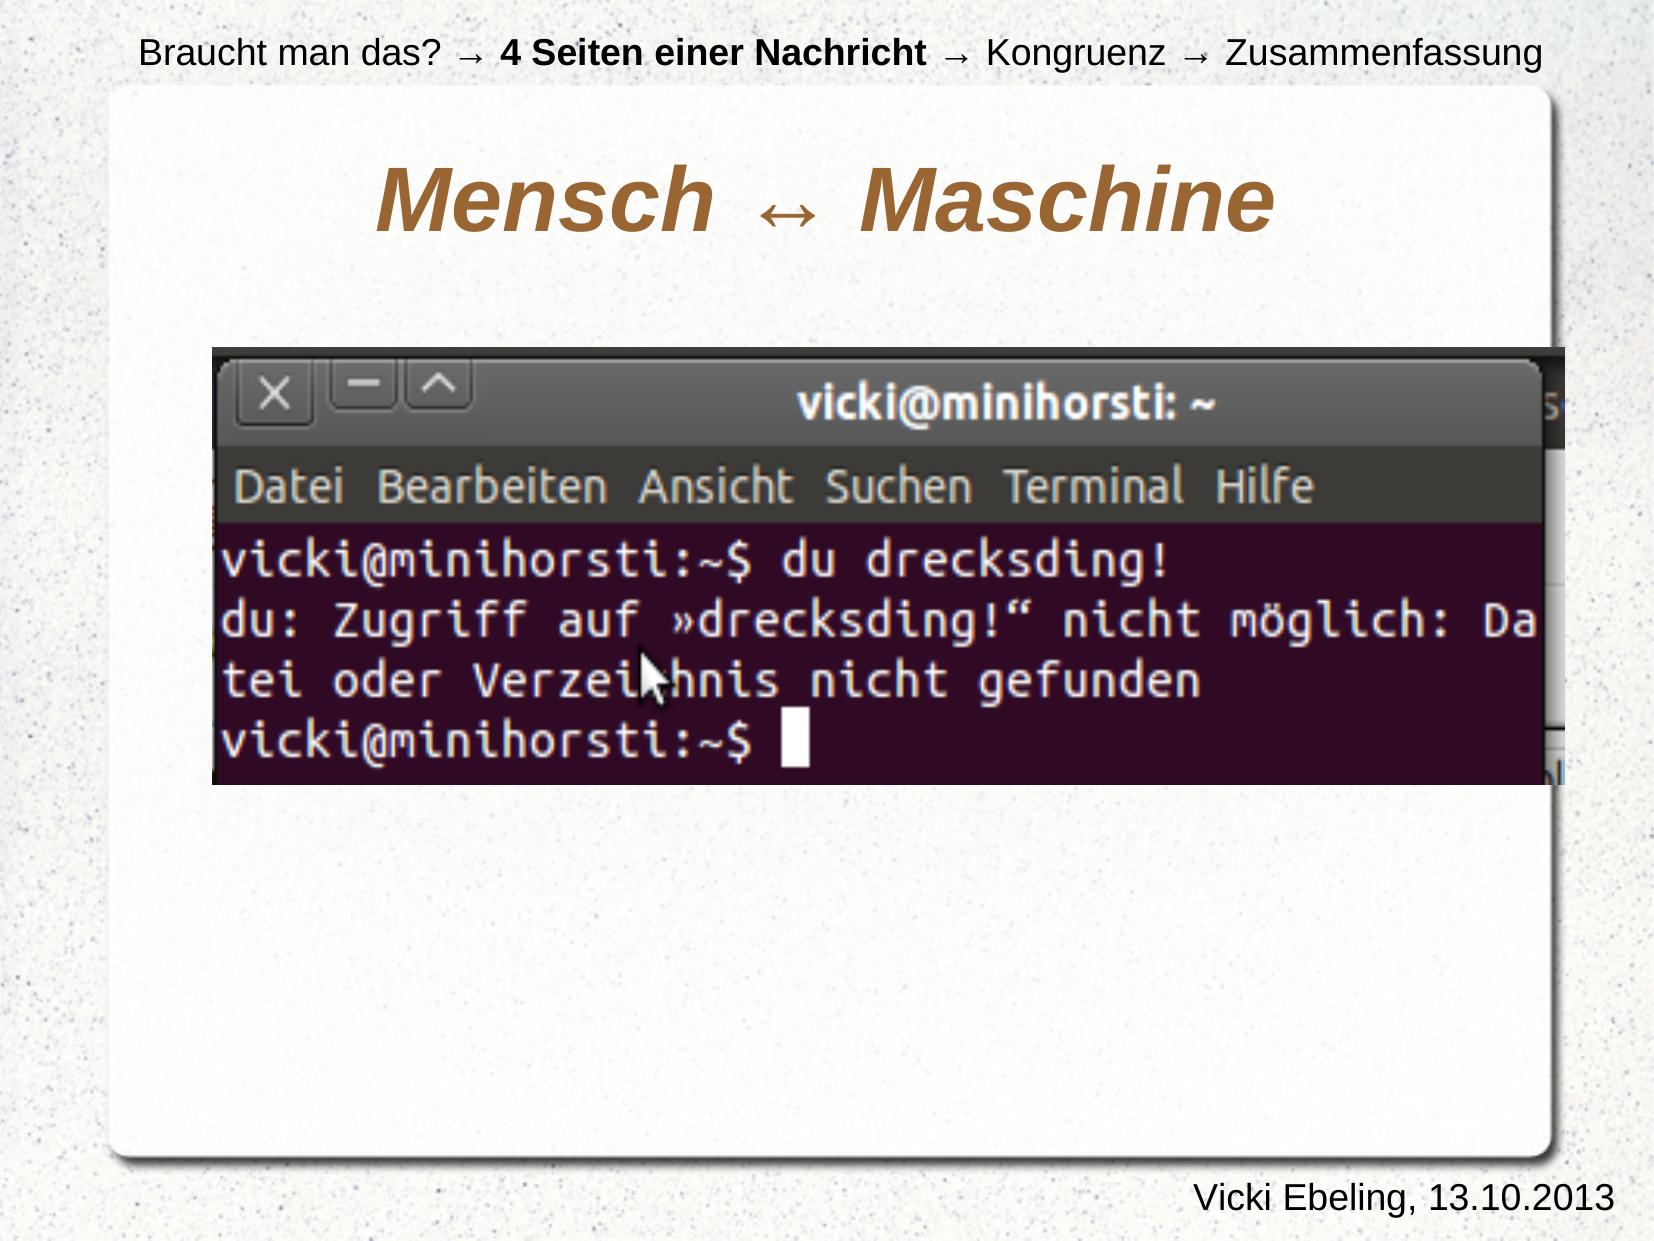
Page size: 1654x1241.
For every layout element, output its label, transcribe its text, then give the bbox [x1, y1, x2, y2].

text_box Vicki Ebeling, 13.10.2013 [1178, 1169, 1630, 1227]
picture [0, 0, 1654, 1241]
title Mensch ↔ Maschine [118, 96, 1536, 304]
text_box Braucht man das? → 4 Seiten einer Nachricht → Kongruenz → Zusammenfassung [123, 23, 1559, 81]
